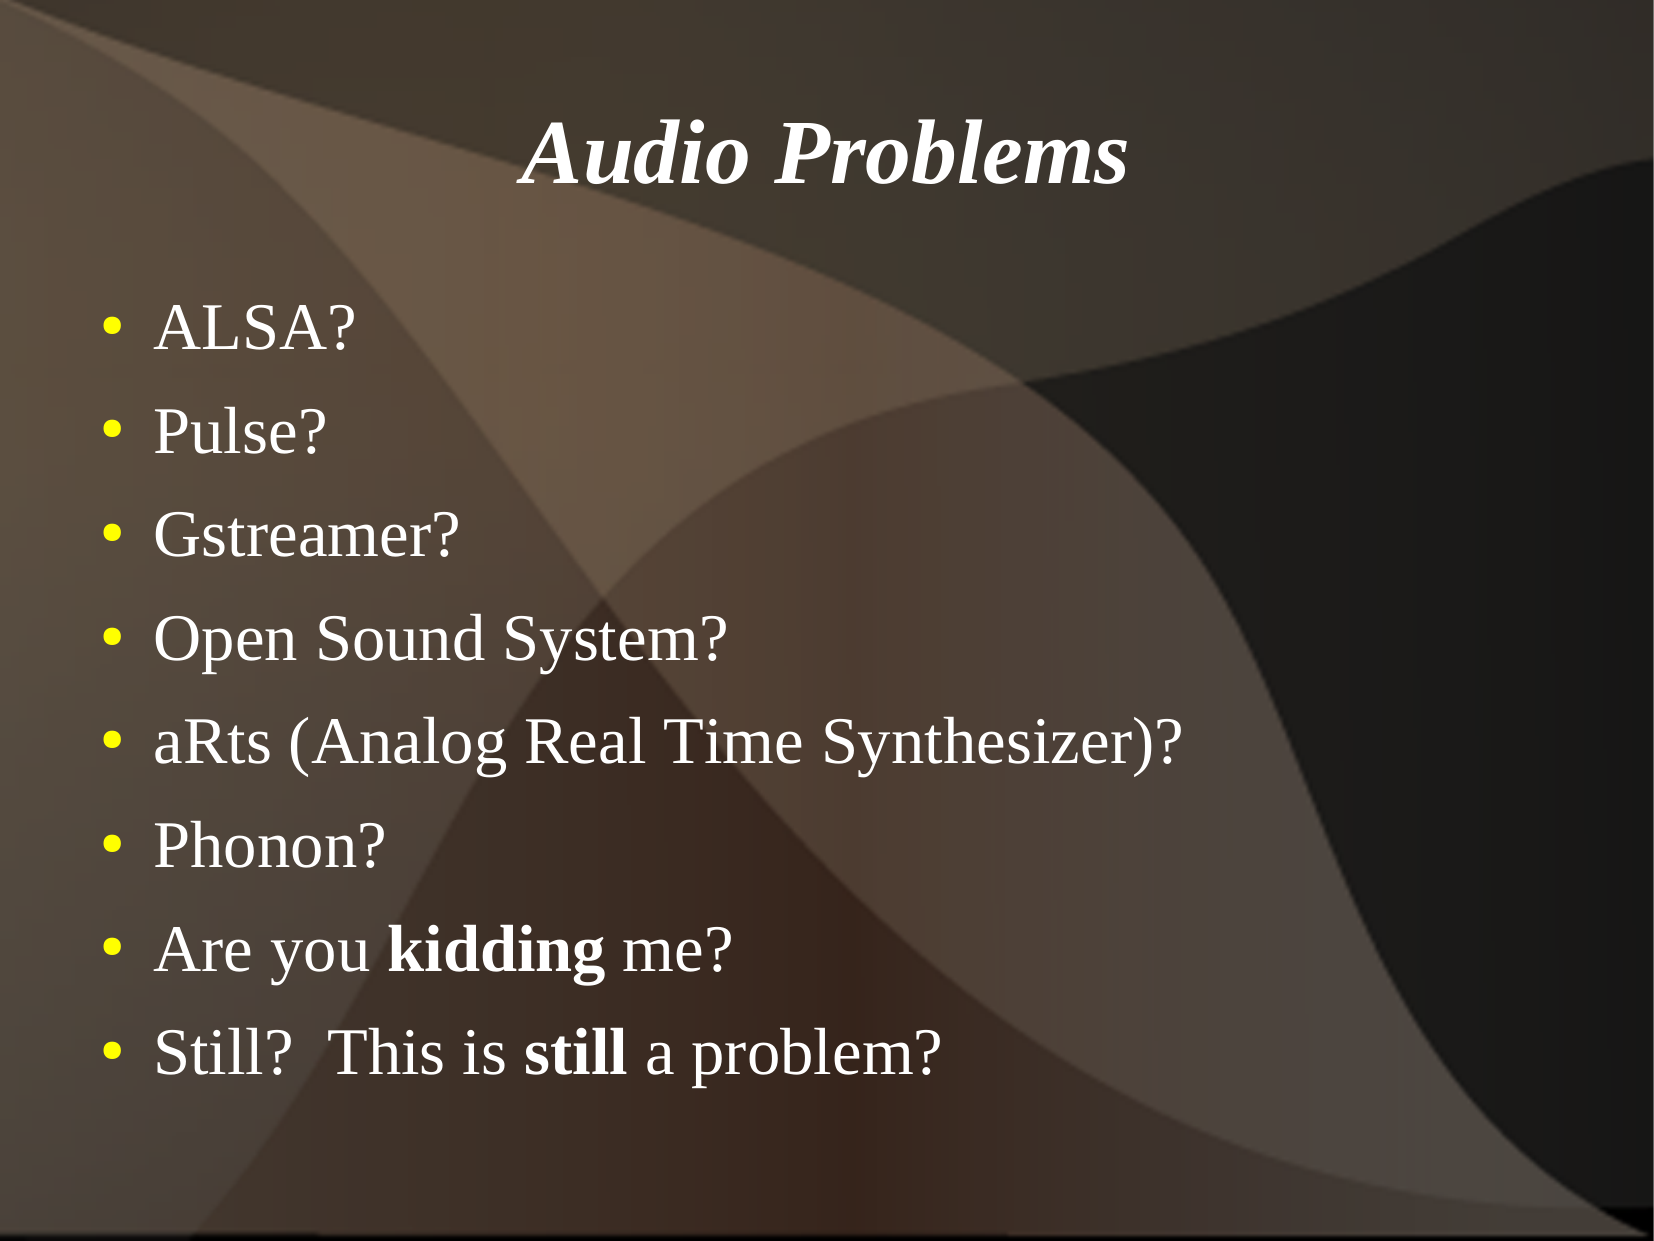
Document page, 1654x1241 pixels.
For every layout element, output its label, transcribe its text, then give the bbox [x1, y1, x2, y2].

picture [0, 0, 1654, 1241]
list ALSA? Pulse? Gstreamer? Open Sound System? aRts (Analog Real Time Synthesizer)? Phonon? Are you kidding me? Still? This is still a problem? [82, 290, 1571, 1193]
title Audio Problems [82, 56, 1571, 250]
